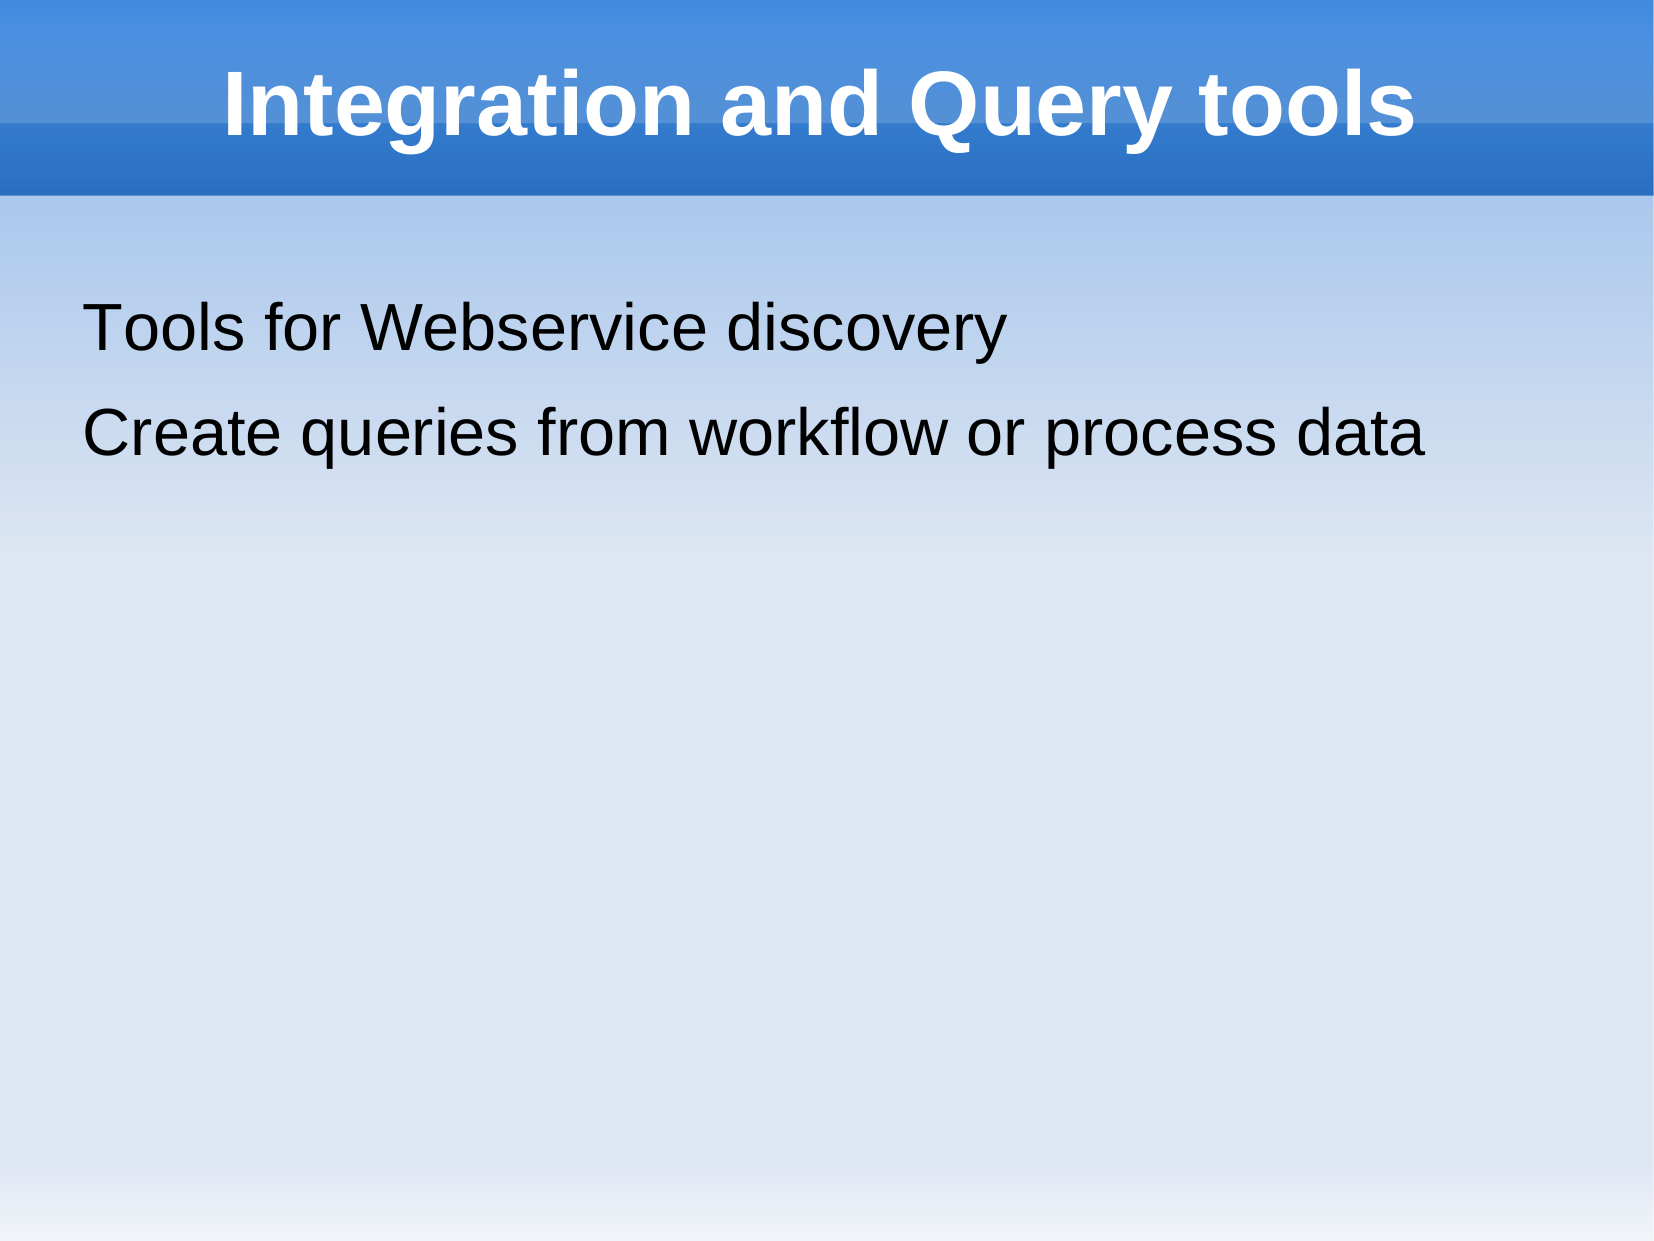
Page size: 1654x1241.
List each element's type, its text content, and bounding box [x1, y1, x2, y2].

list Tools for Webservice discovery Create queries from workflow or process data [82, 290, 1571, 1109]
picture [0, 0, 1654, 1241]
title Integration and Query tools [76, 0, 1565, 208]
